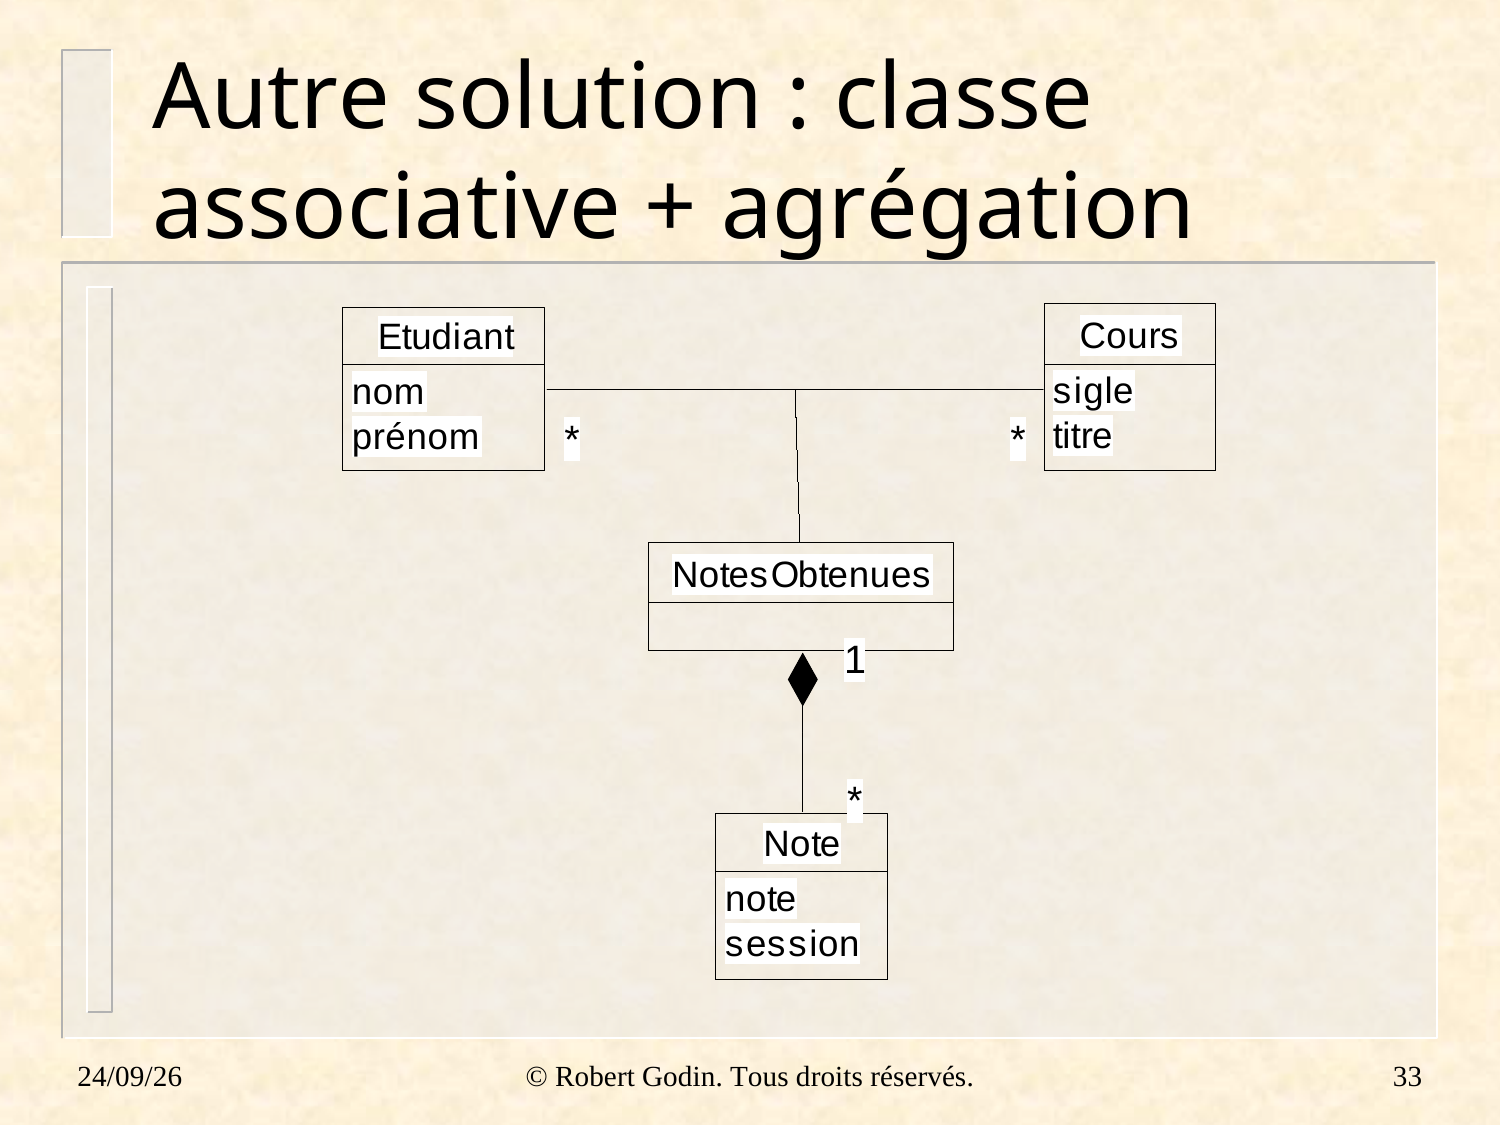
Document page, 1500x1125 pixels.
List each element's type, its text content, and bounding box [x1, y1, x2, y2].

text_box 31/05/21 [62, 1037, 376, 1113]
text_box <number> [1125, 1037, 1438, 1113]
title Autre solution : classe associative + agrégation [137, 56, 1413, 238]
chart [300, 270, 1263, 1017]
text_box © Robert Godin. Tous droits réservés. [512, 1037, 988, 1113]
picture [0, 0, 1500, 1125]
